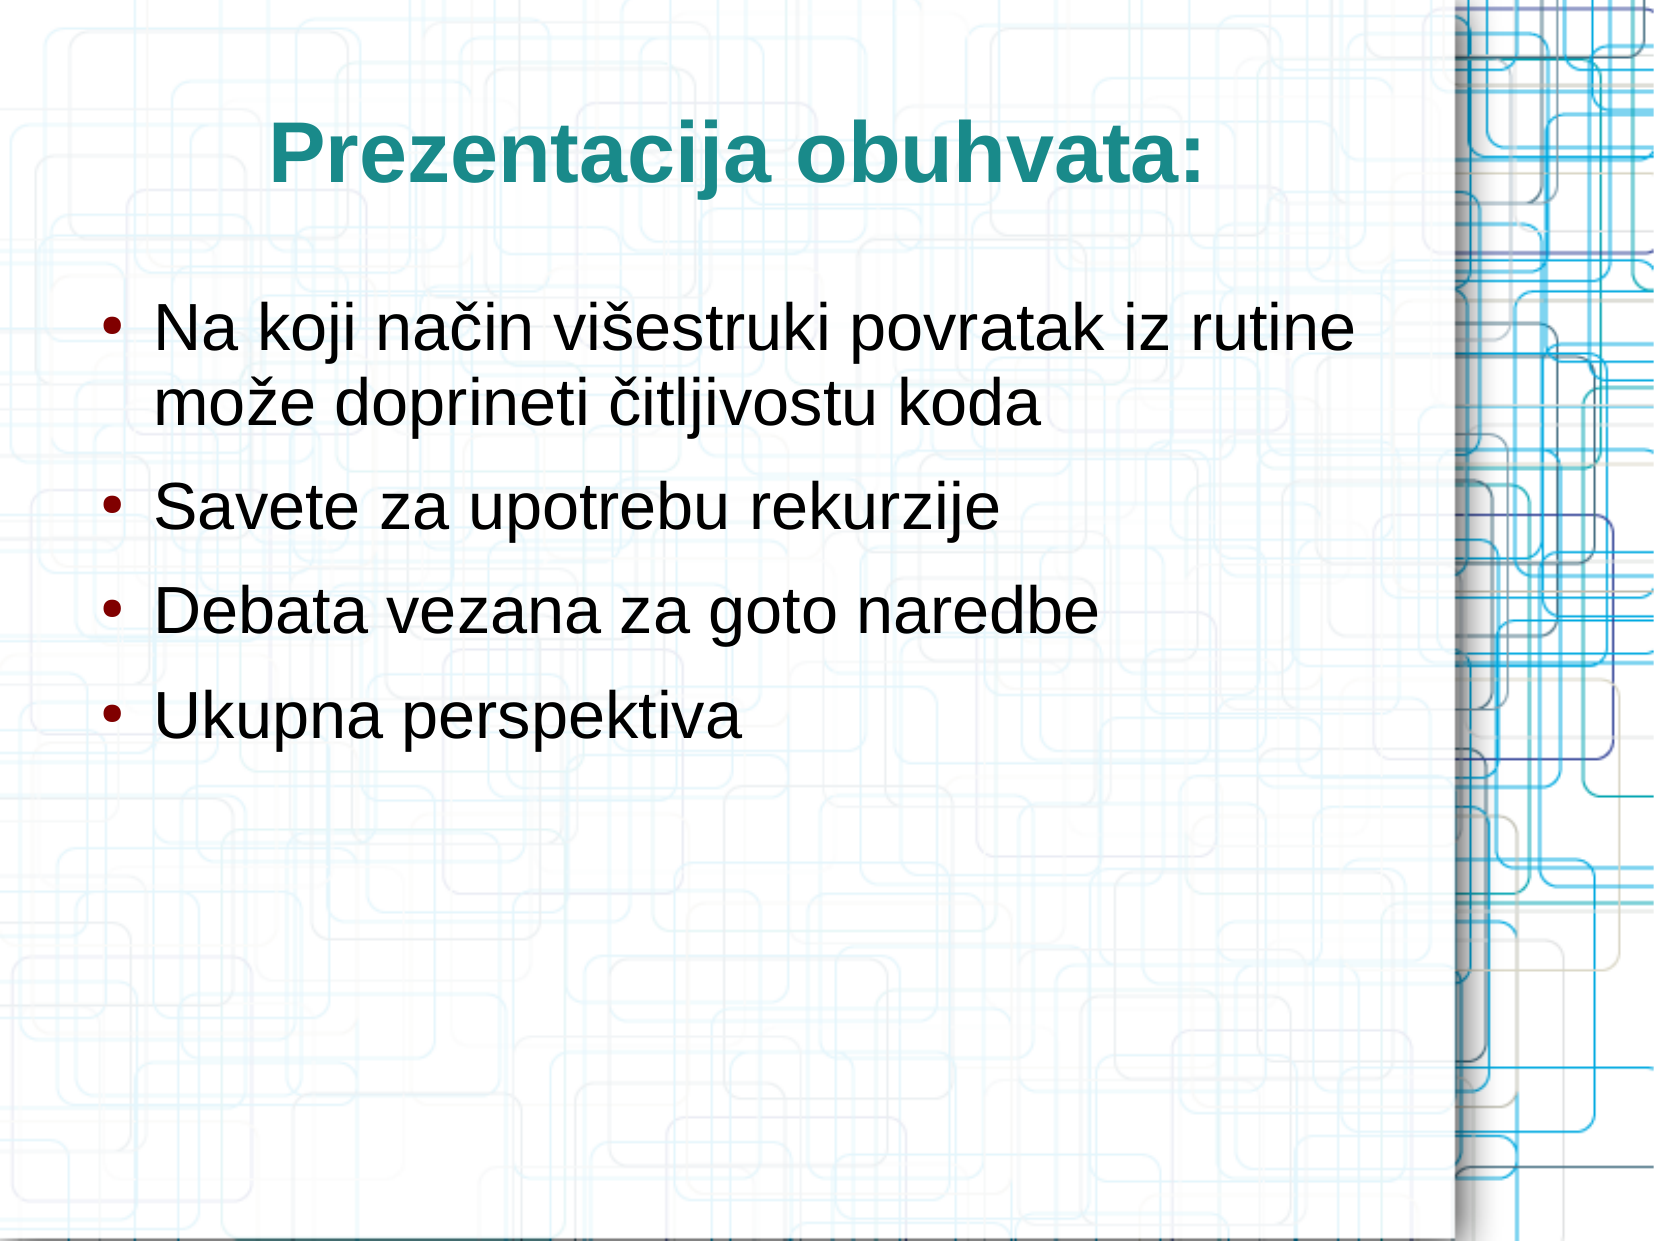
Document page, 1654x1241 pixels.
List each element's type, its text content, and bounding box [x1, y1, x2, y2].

title Prezentacija obuhvata: [59, 49, 1418, 257]
picture [0, 0, 1654, 1241]
list Na koji način višestruki povratak iz rutine može doprineti čitljivostu koda Savete za upotrebu rekurzije Debata vezana za goto naredbe Ukupna perspektiva [82, 290, 1418, 1109]
